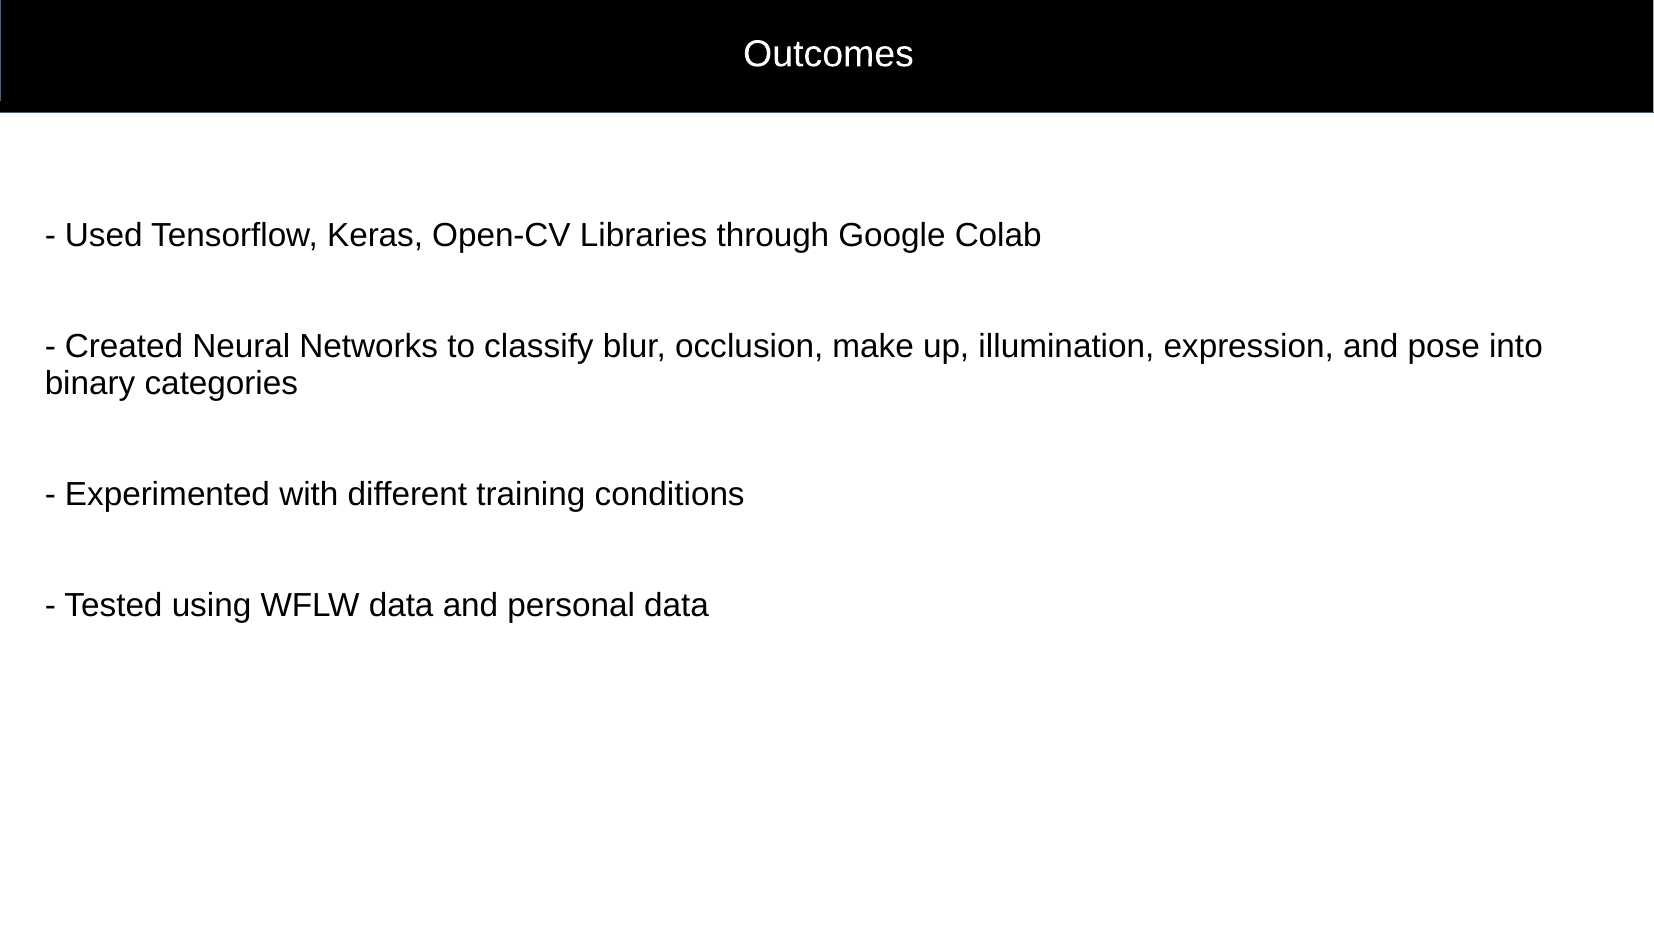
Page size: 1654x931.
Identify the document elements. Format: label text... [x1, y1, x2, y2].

text_box - Used Tensorflow, Keras, Open-CV Libraries through Google Colab - Created Neural Networks to classify blur, occlusion, make up, illumination, expression, and pose into binary categories - Experimented with different training conditions - Tested using WFLW data and personal data [30, 171, 1613, 632]
text_box Outcomes [0, 0, 1654, 113]
